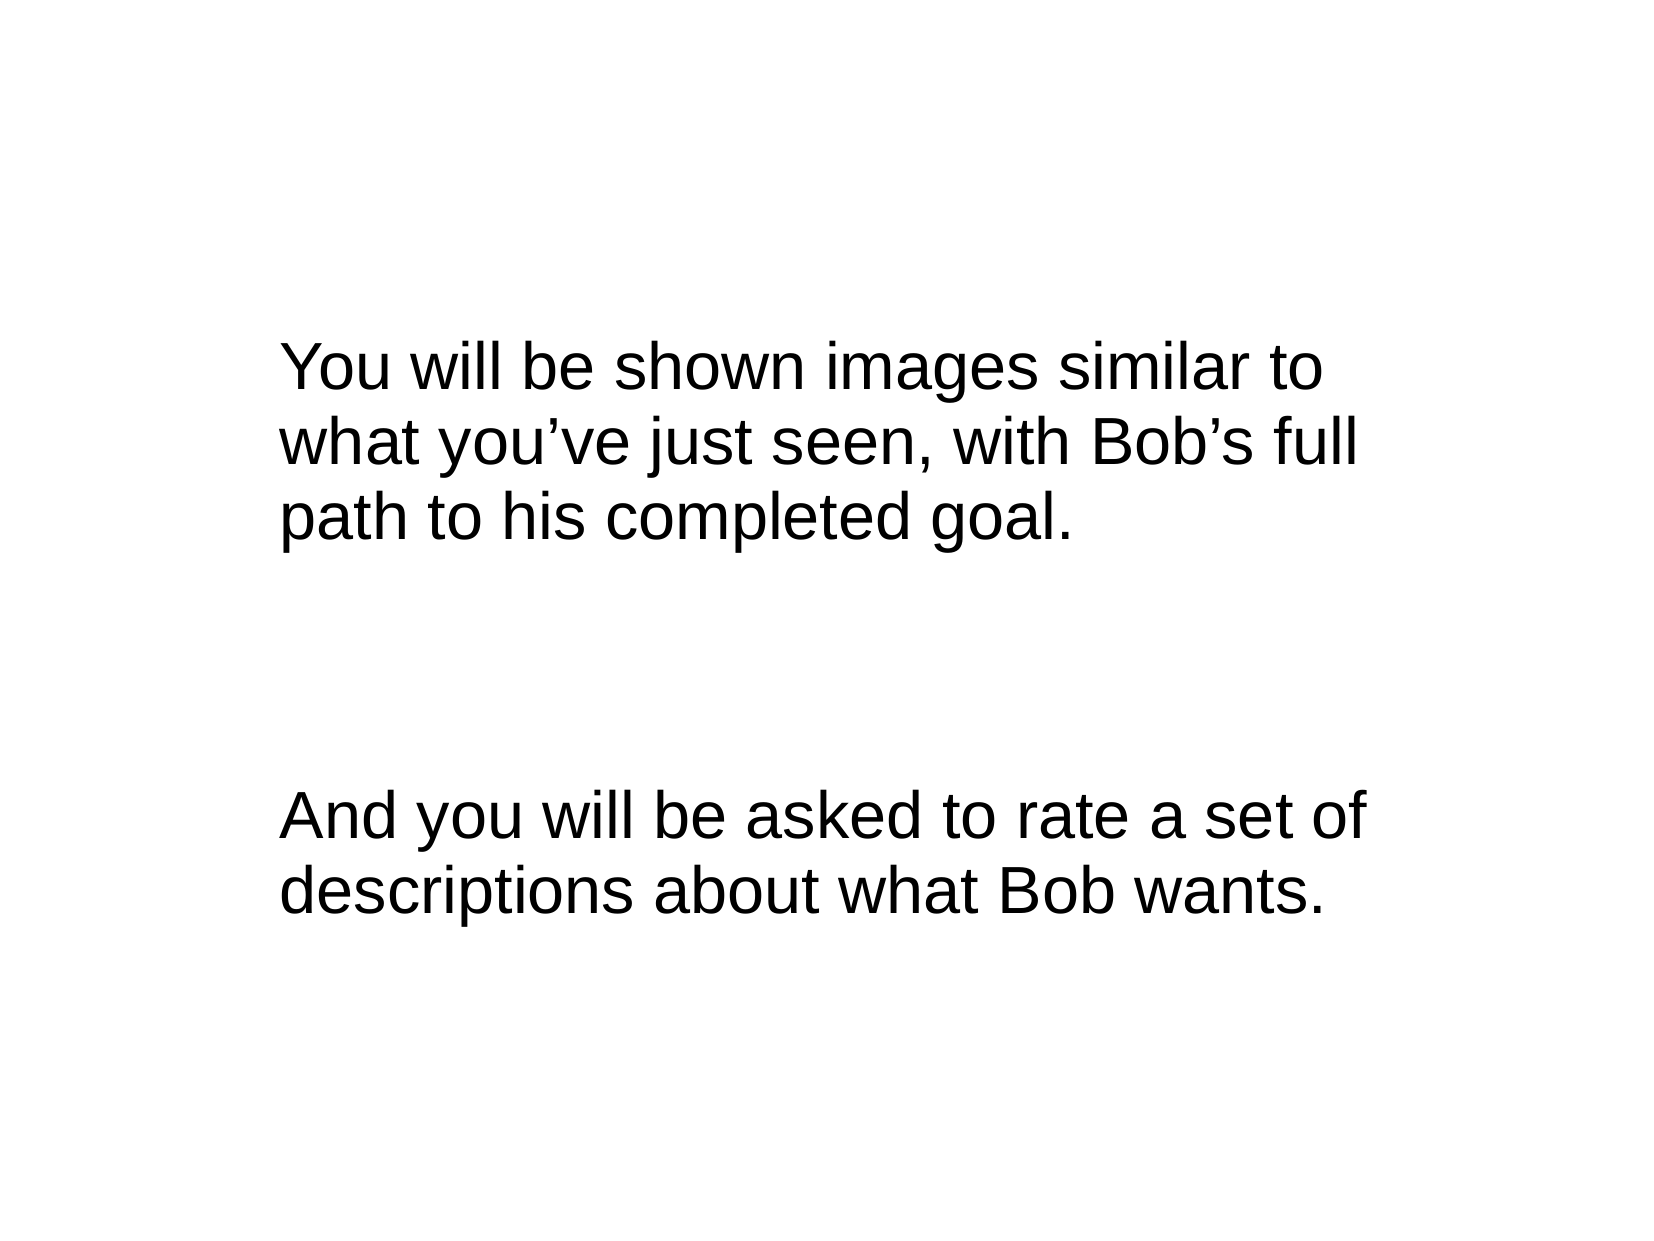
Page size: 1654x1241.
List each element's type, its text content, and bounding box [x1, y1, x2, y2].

text_box You will be shown images similar to what you’ve just seen, with Bob’s full path to his completed goal. And you will be asked to rate a set of descriptions about what Bob wants. [265, 247, 1481, 1234]
